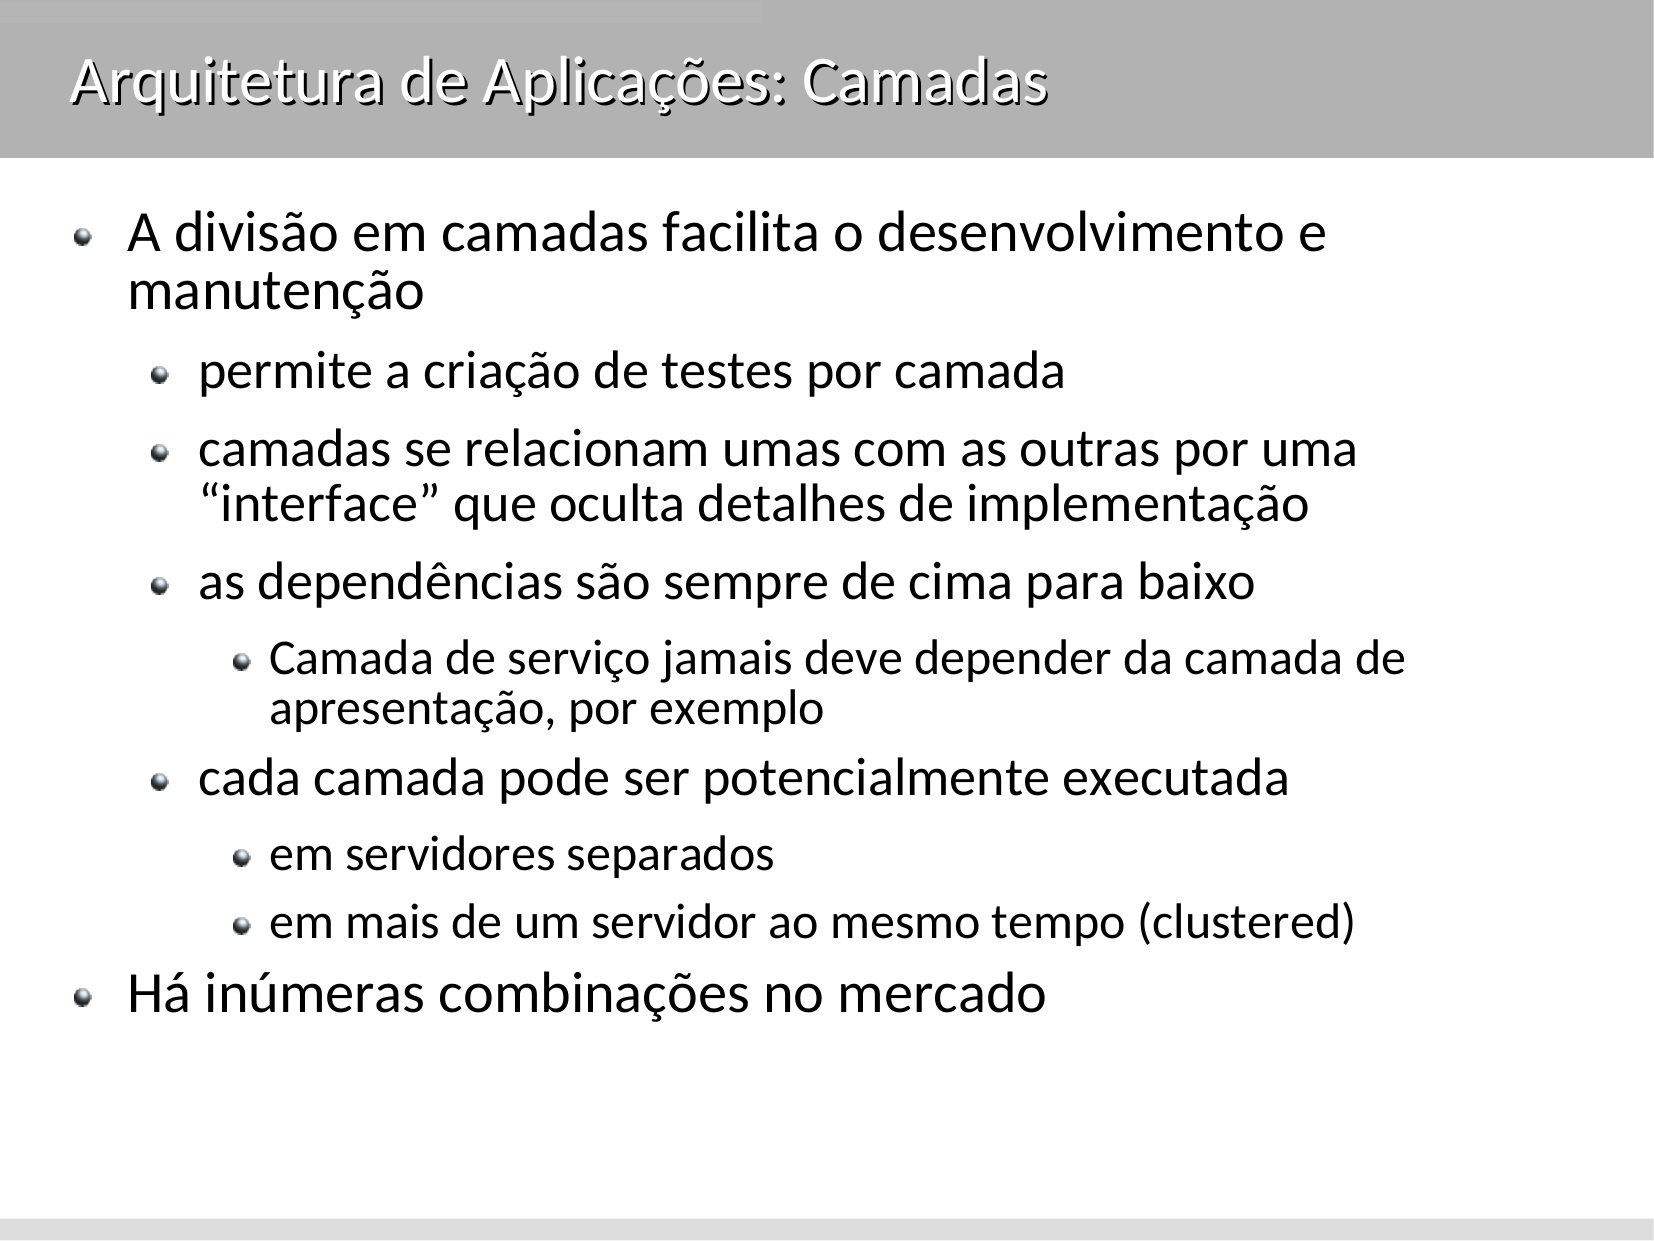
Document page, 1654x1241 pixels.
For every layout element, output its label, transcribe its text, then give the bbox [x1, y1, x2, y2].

title Arquitetura de Aplicações: Camadas [70, 11, 1536, 160]
list A divisão em camadas facilita o desenvolvimento e manutenção permite a criação de testes por camada camadas se relacionam umas com as outras por uma “interface” que oculta detalhes de implementação as dependências são sempre de cima para baixo Camada de serviço jamais deve depender da camada de apresentação, por exemplo cada camada pode ser potencialmente executada em servidores separados em mais de um servidor ao mesmo tempo (clustered) Há inúmeras combinações no mercado [56, 207, 1595, 1170]
